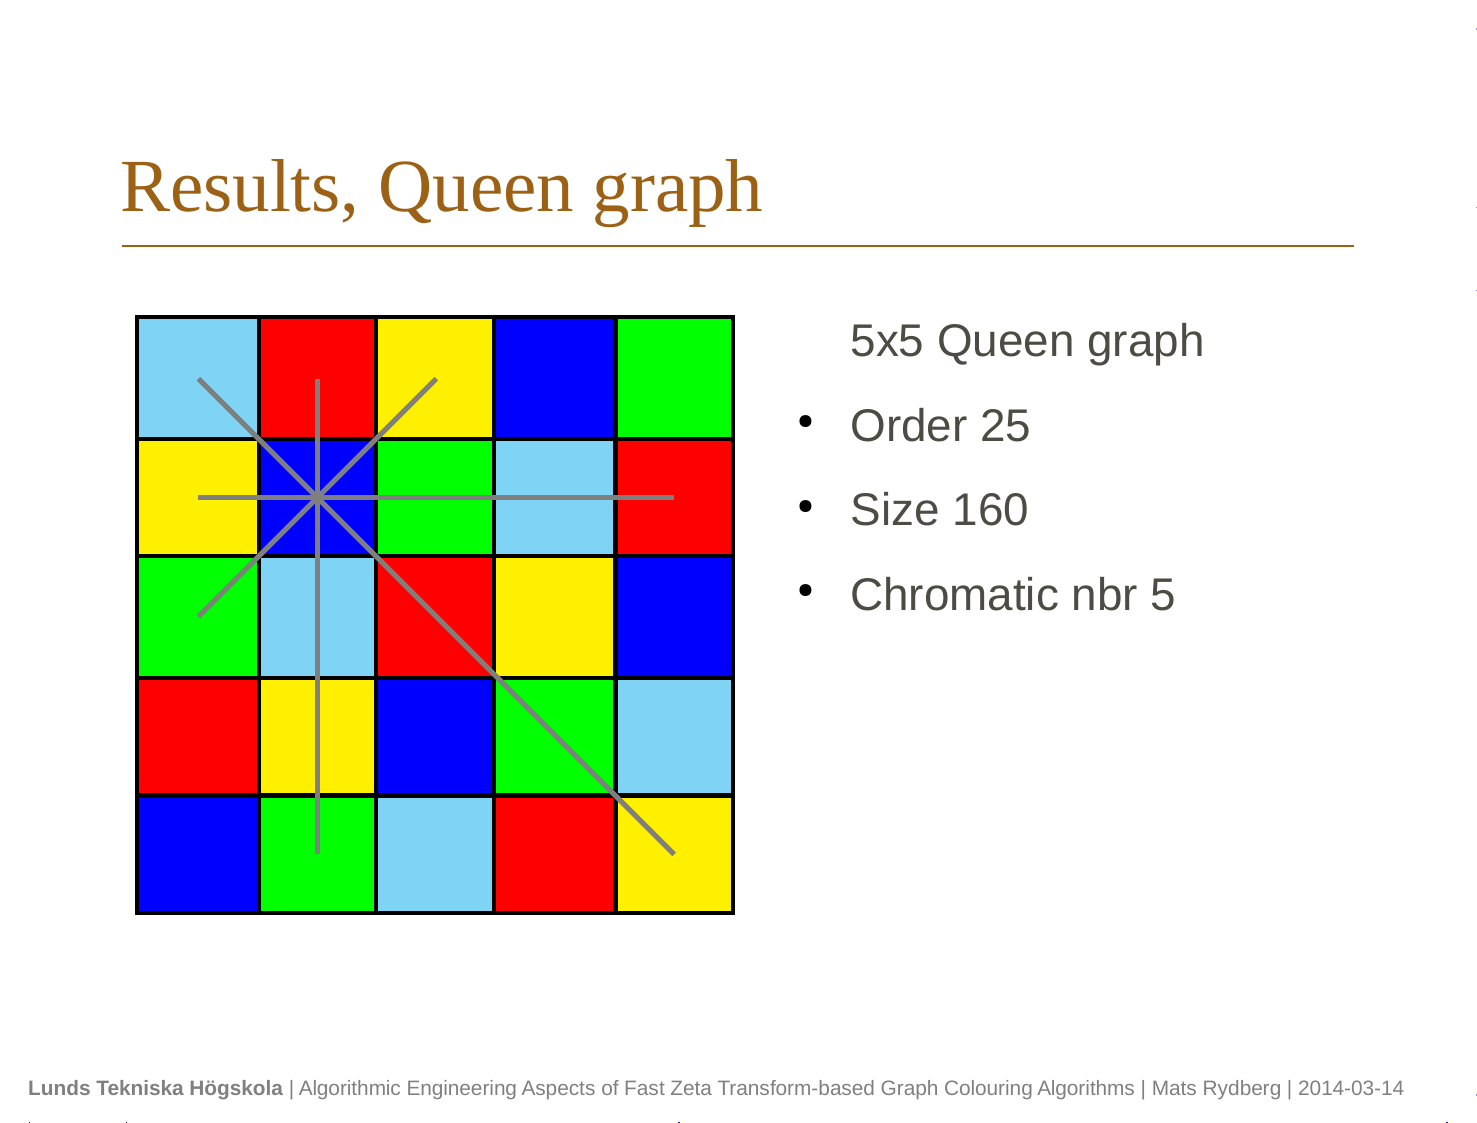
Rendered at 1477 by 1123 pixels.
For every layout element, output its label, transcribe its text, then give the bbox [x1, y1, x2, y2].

list 5x5 Queen graph Order 25 Size 160 Chromatic nbr 5 [765, 303, 1351, 1006]
title Results, Queen graph [105, 46, 1354, 234]
list [121, 273, 636, 884]
picture [135, 315, 736, 916]
